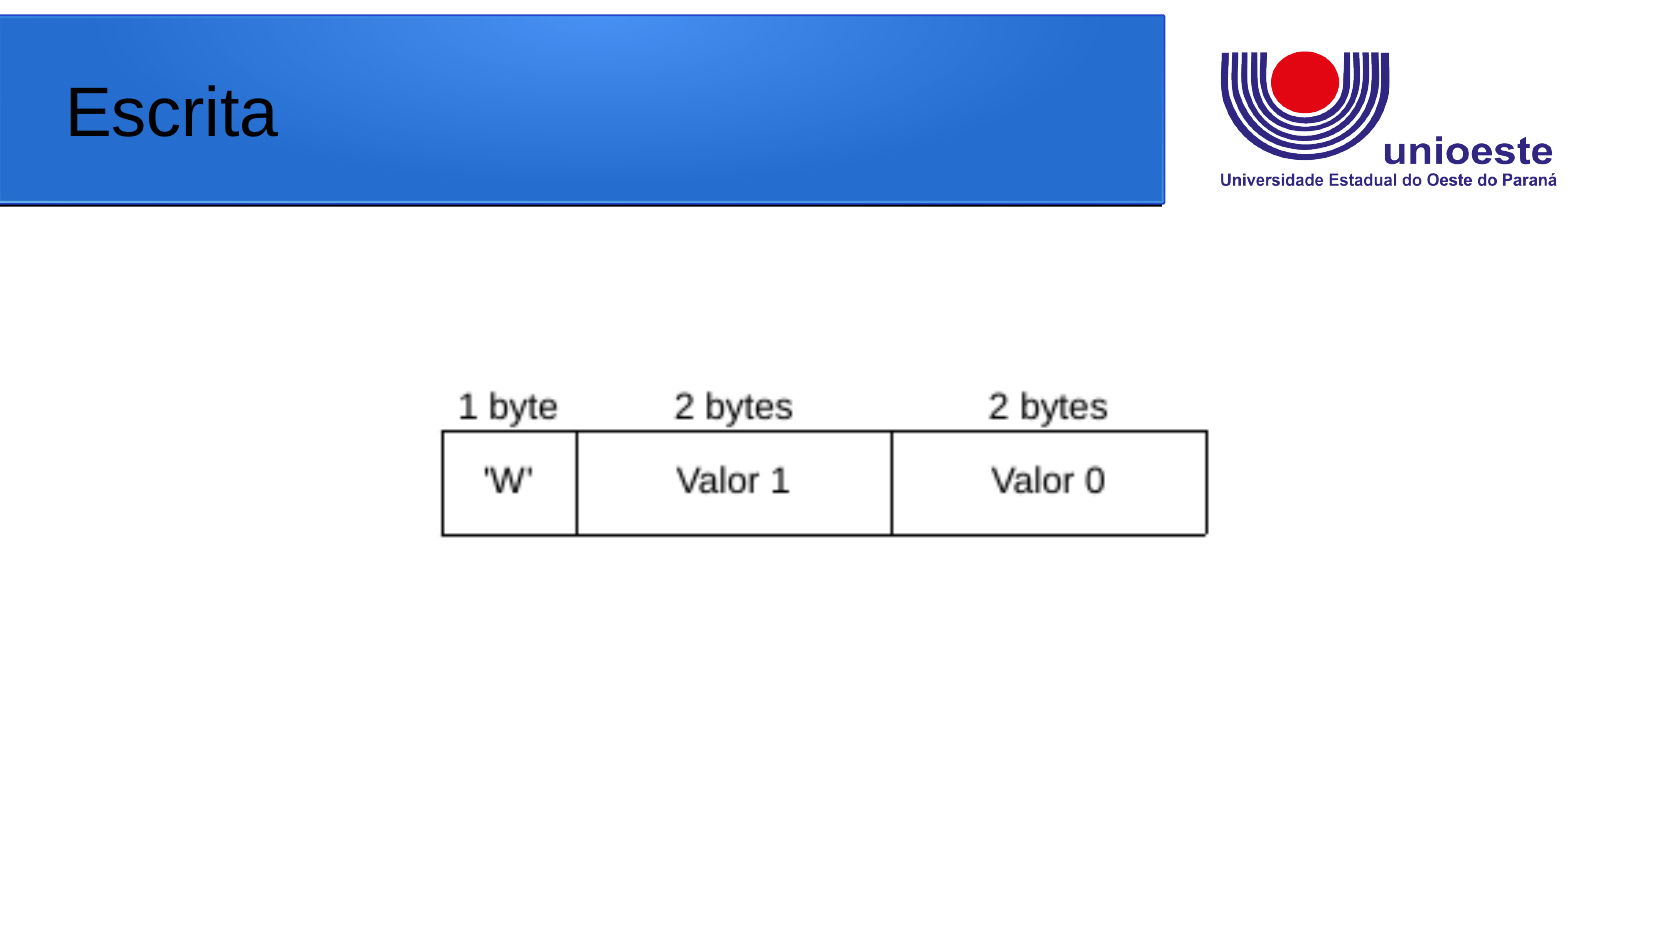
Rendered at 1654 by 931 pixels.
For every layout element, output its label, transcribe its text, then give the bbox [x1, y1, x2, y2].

title Escrita [64, 42, 1117, 183]
picture [1169, 19, 1601, 201]
picture [434, 376, 1220, 554]
